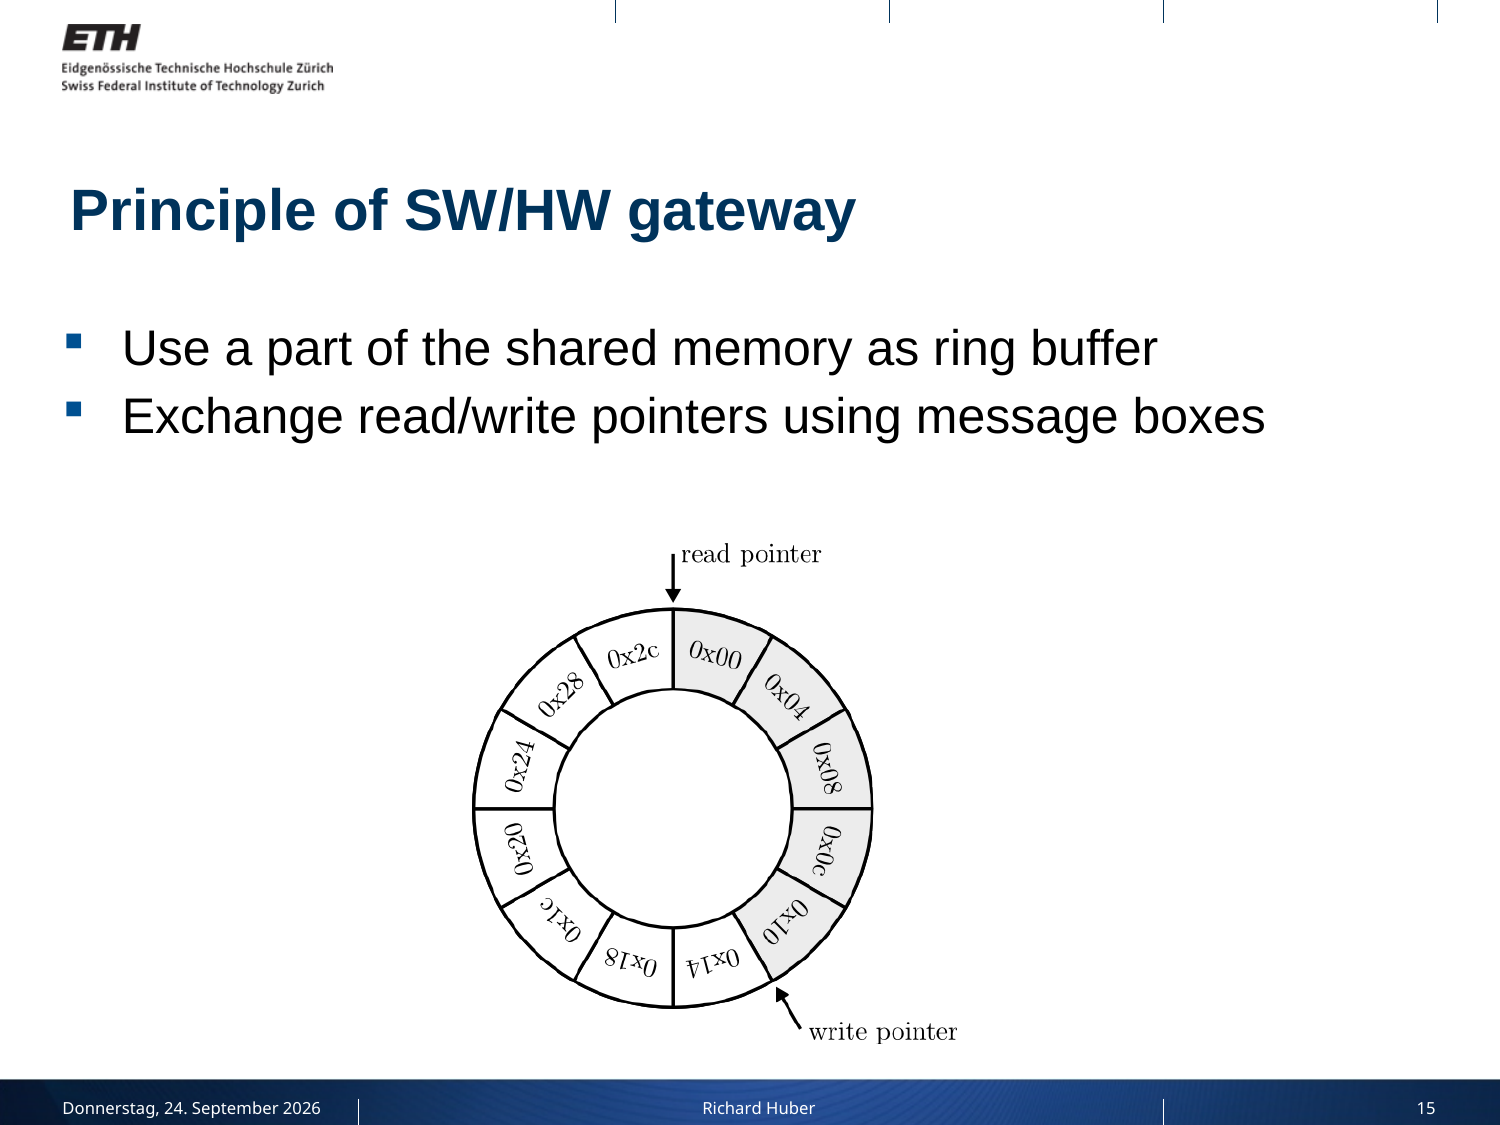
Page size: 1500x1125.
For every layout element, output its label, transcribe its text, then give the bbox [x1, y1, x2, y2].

picture [0, 1078, 1500, 1125]
picture [472, 543, 957, 1044]
list Use a part of the shared memory as ring buffer Exchange read/write pointers using message boxes [62, 319, 1438, 1067]
picture [62, 24, 333, 94]
title Principle of SW/HW gateway [70, 177, 1446, 316]
